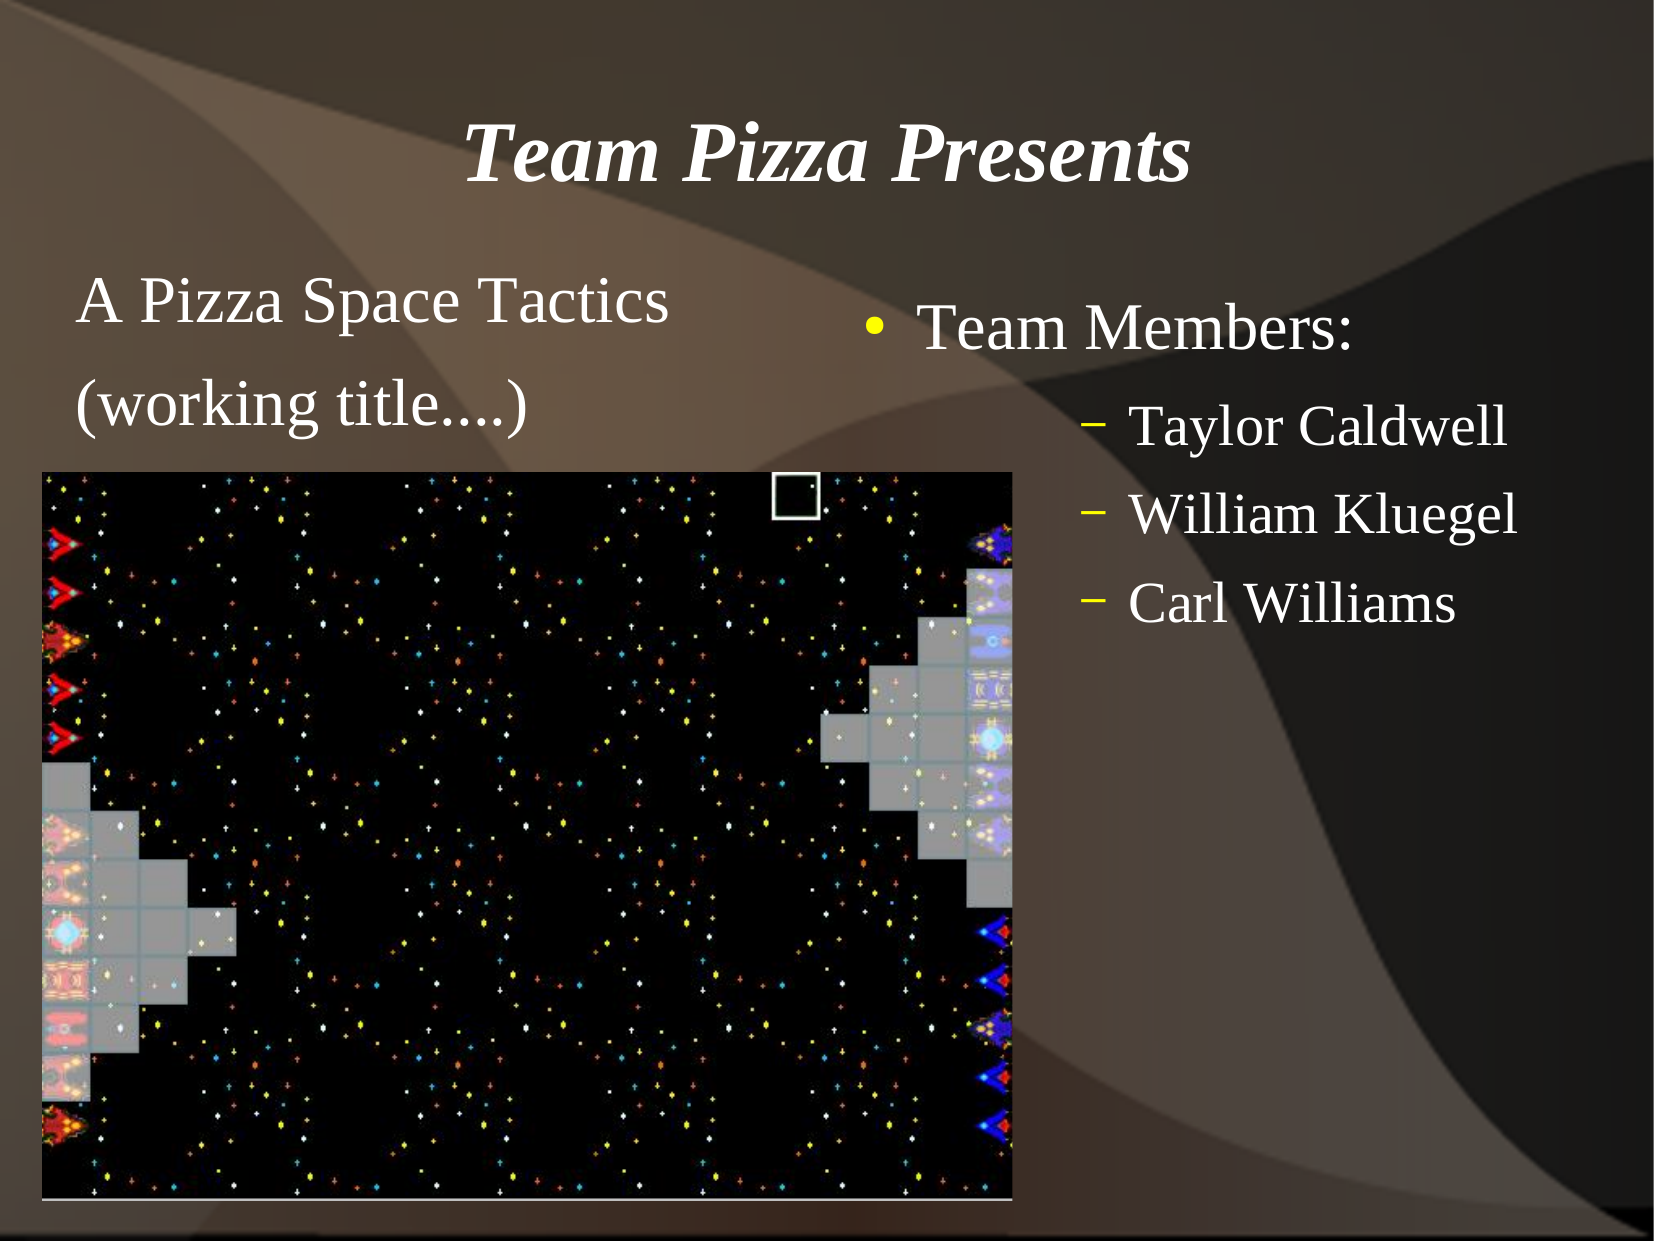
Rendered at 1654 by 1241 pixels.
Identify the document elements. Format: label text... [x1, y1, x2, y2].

list A Pizza Space Tactics (working title....) [75, 262, 802, 653]
title Team Pizza Presents [82, 49, 1571, 257]
list Team Members: Taylor Caldwell William Kluegel Carl Williams [845, 290, 1572, 1109]
picture [0, 0, 1654, 1241]
